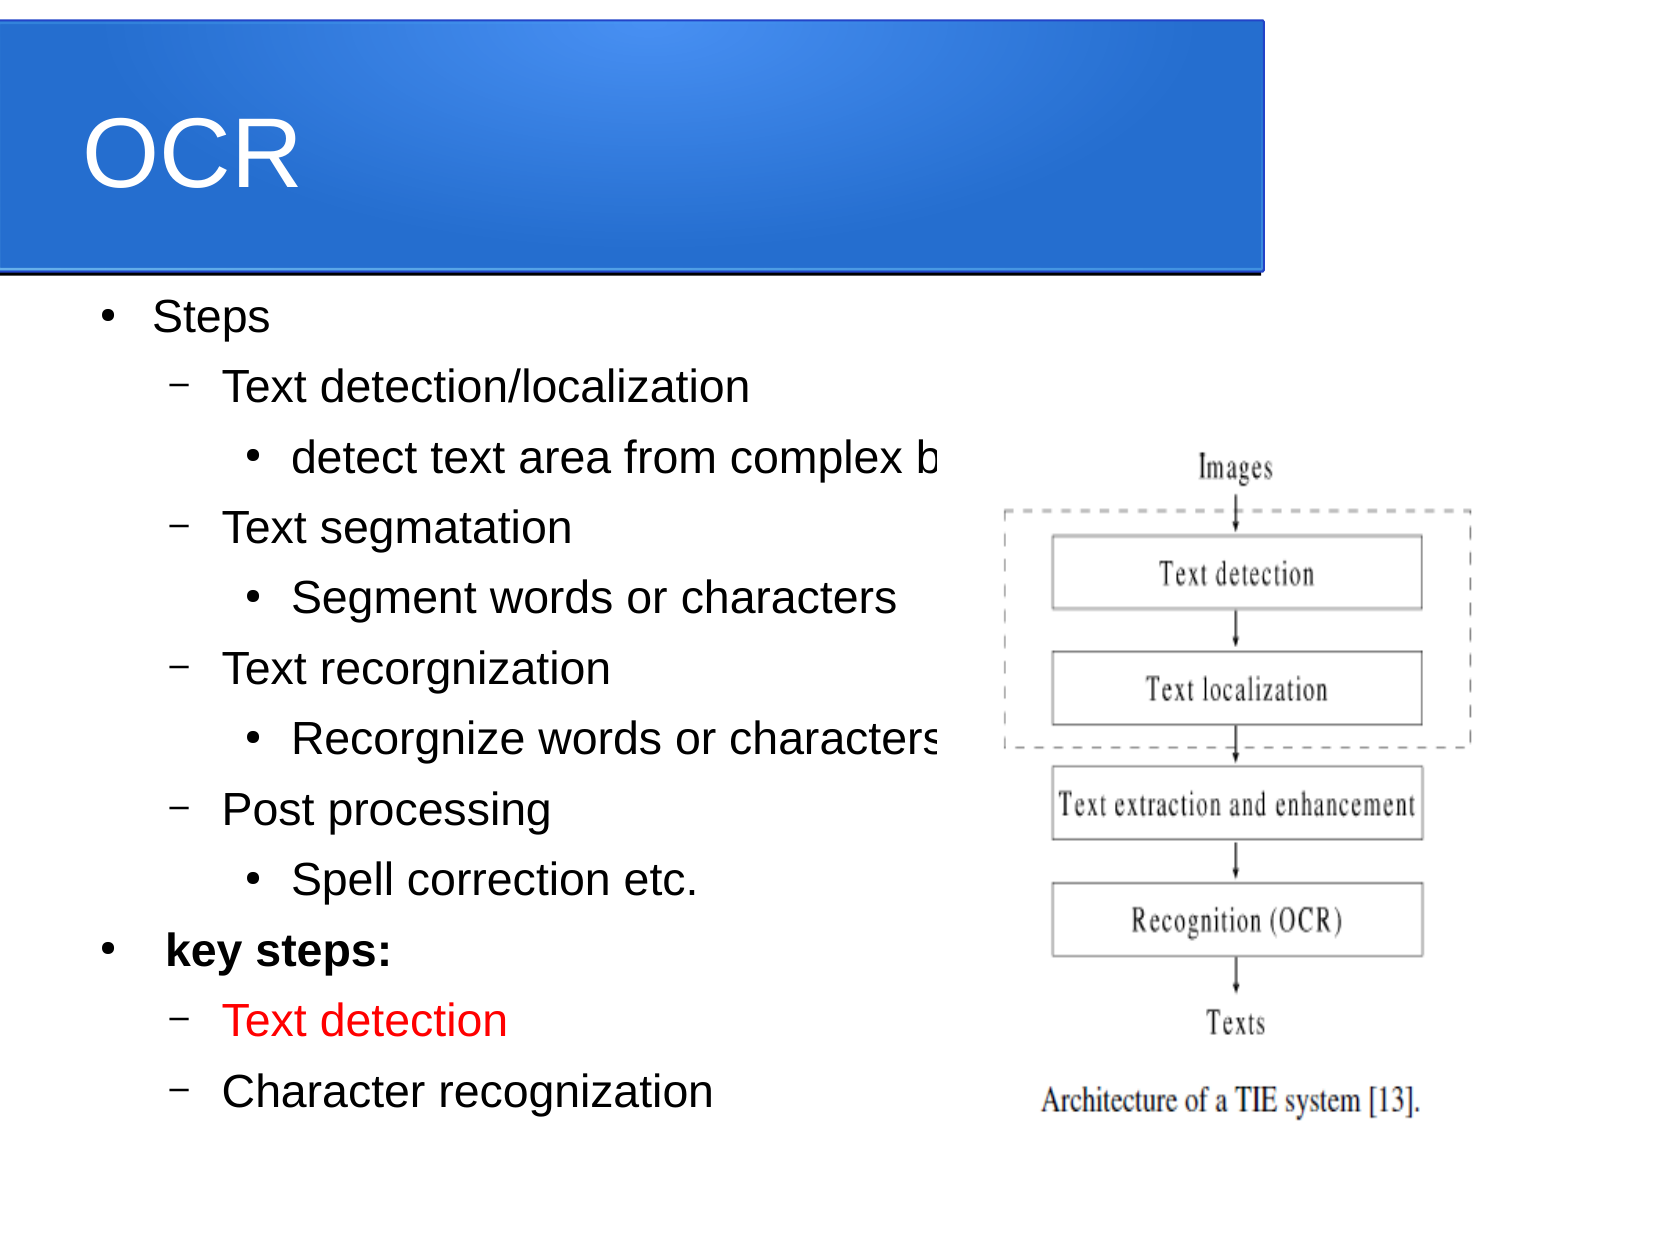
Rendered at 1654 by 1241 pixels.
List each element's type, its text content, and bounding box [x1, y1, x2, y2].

list Steps Text detection/localization detect text area from complex background Text segmatation Segment words or characters Text recorgnization Recorgnize words or characters Post processing Spell correction etc. key steps: Text detection Character recognization [82, 290, 1216, 1120]
picture [937, 380, 1531, 1160]
title OCR [82, 49, 1250, 257]
